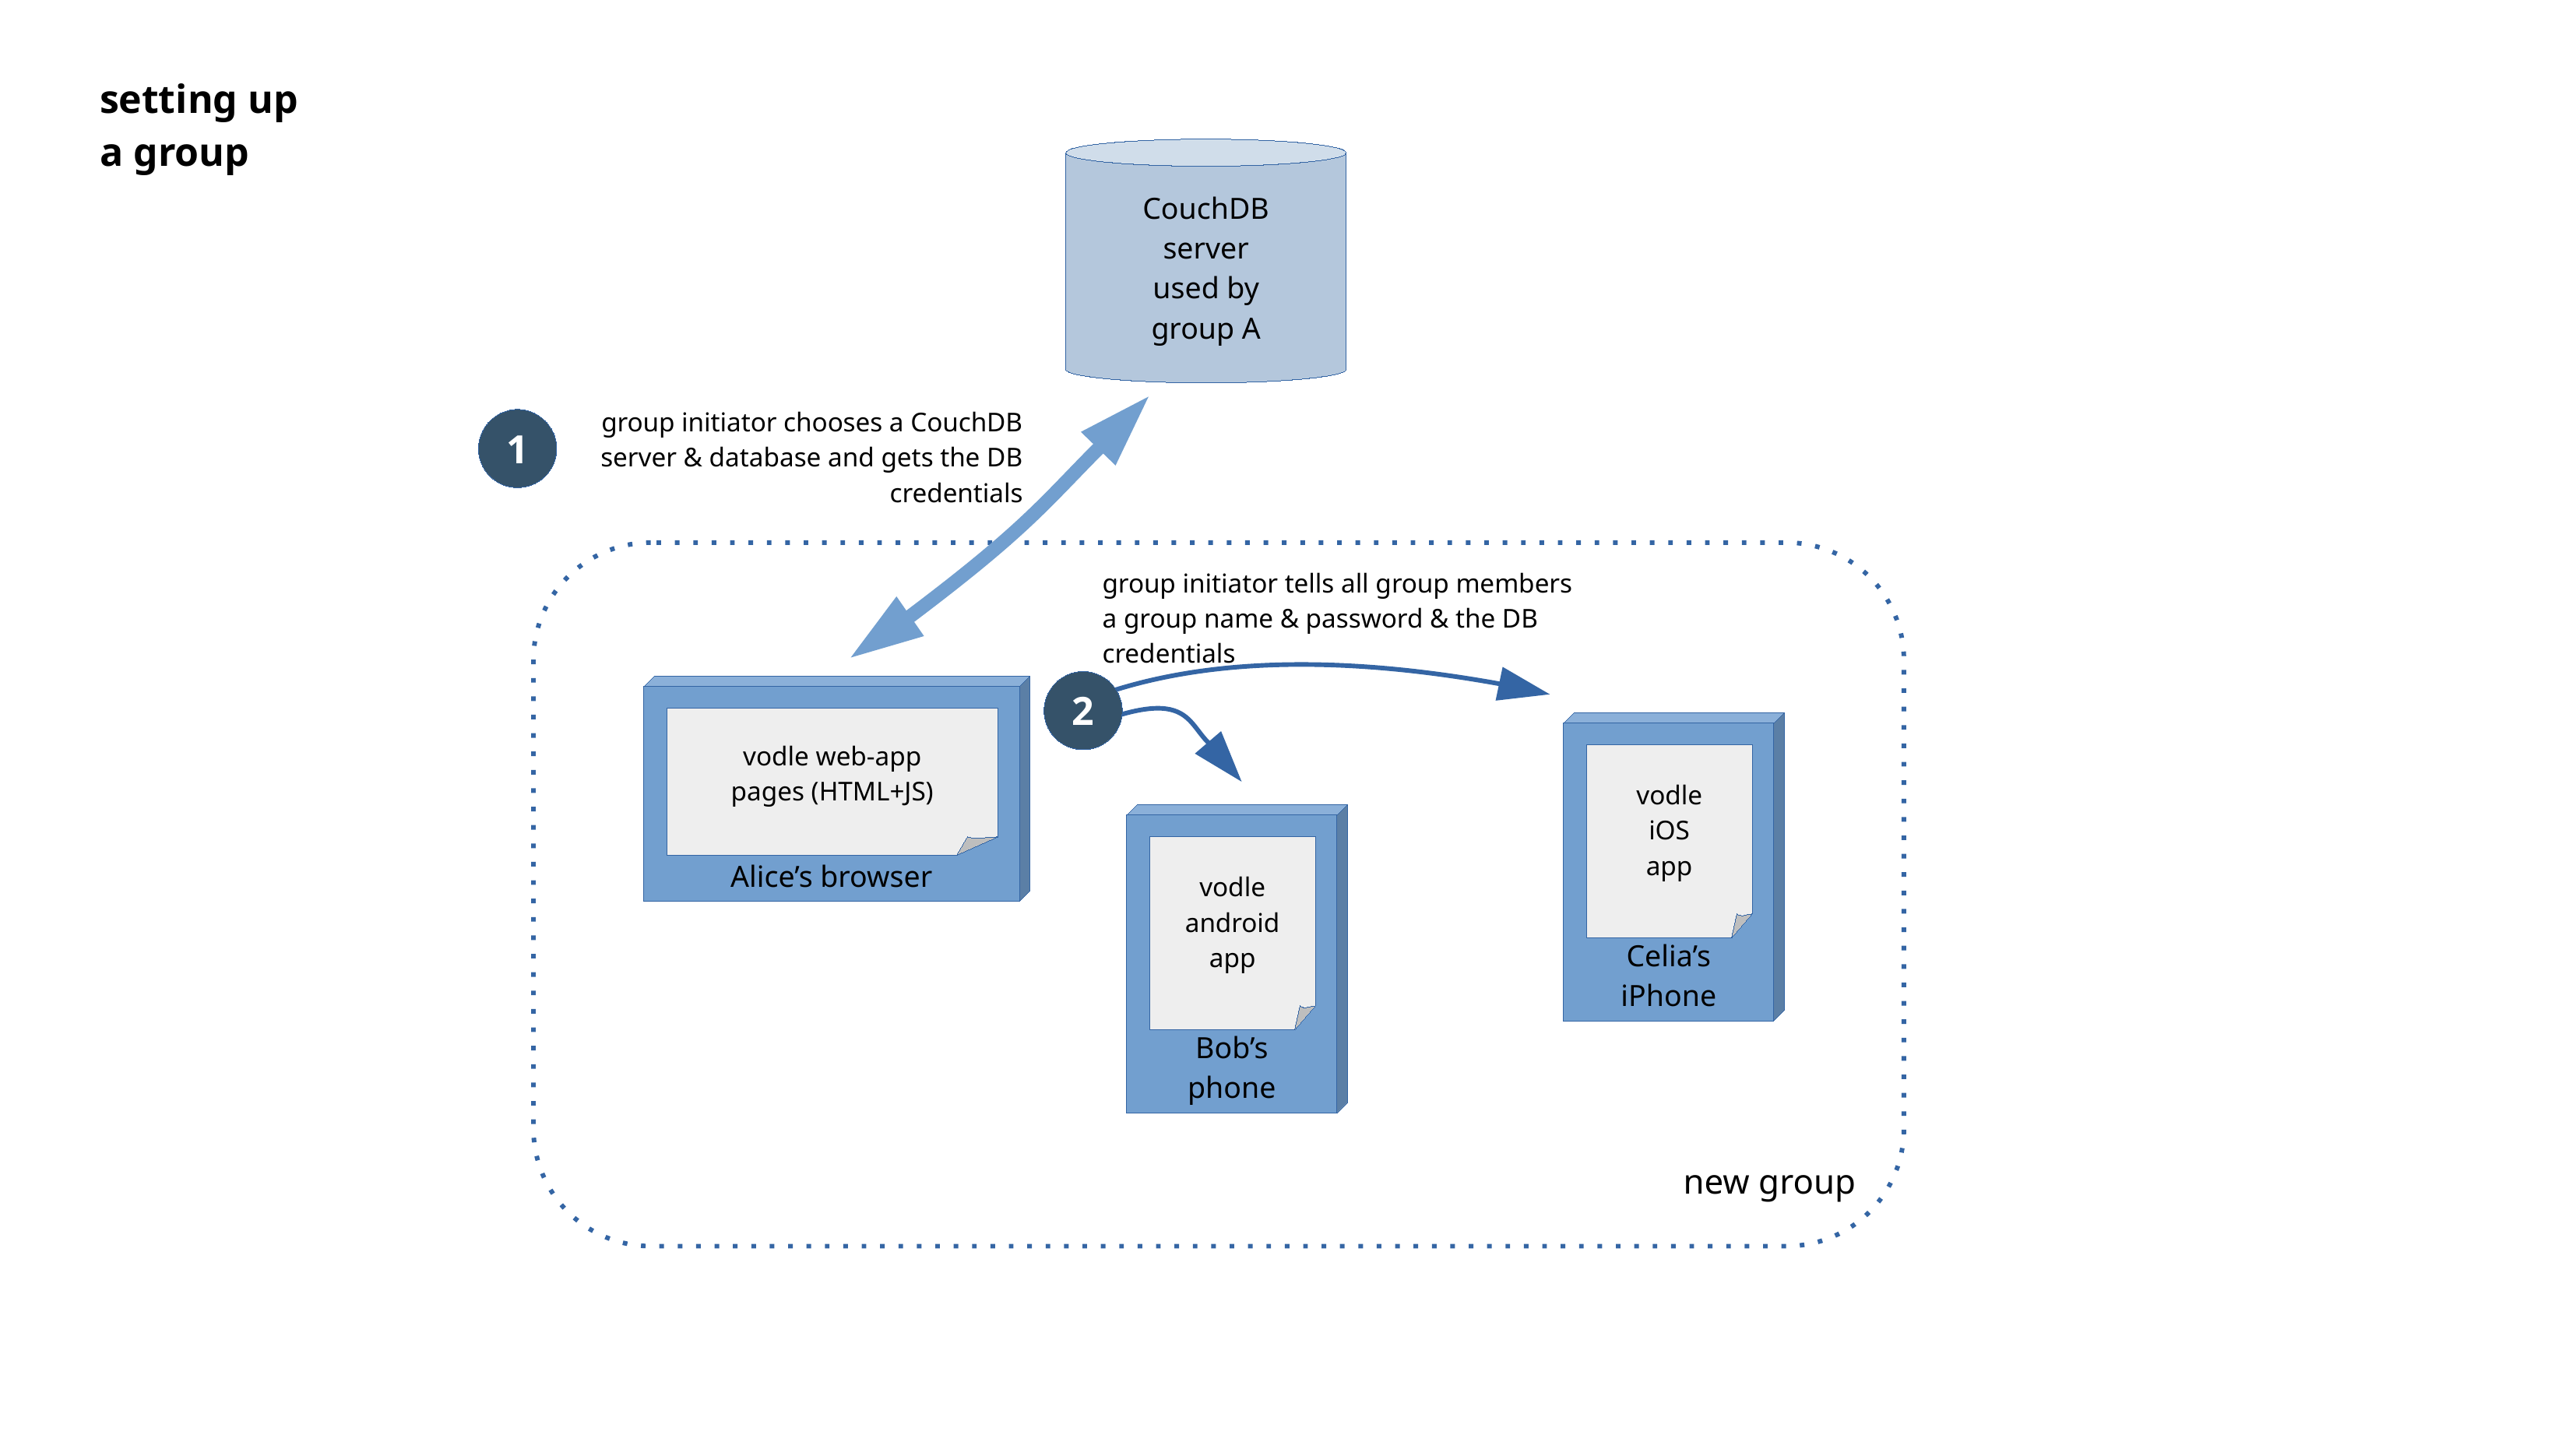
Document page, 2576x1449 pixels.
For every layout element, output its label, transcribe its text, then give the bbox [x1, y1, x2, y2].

text_box new group [533, 542, 1904, 1247]
text_box 1 [478, 409, 557, 488]
text_box 2 [1043, 671, 1123, 750]
text_box CouchDB server used by group A [1065, 153, 1346, 383]
text_box group initiator tells all group members a group name & password & the DB credentials [1090, 559, 1606, 658]
text_box setting up a group [88, 65, 382, 240]
text_box group initiator chooses a CouchDB server & database and gets the DB credentials [566, 398, 1035, 497]
